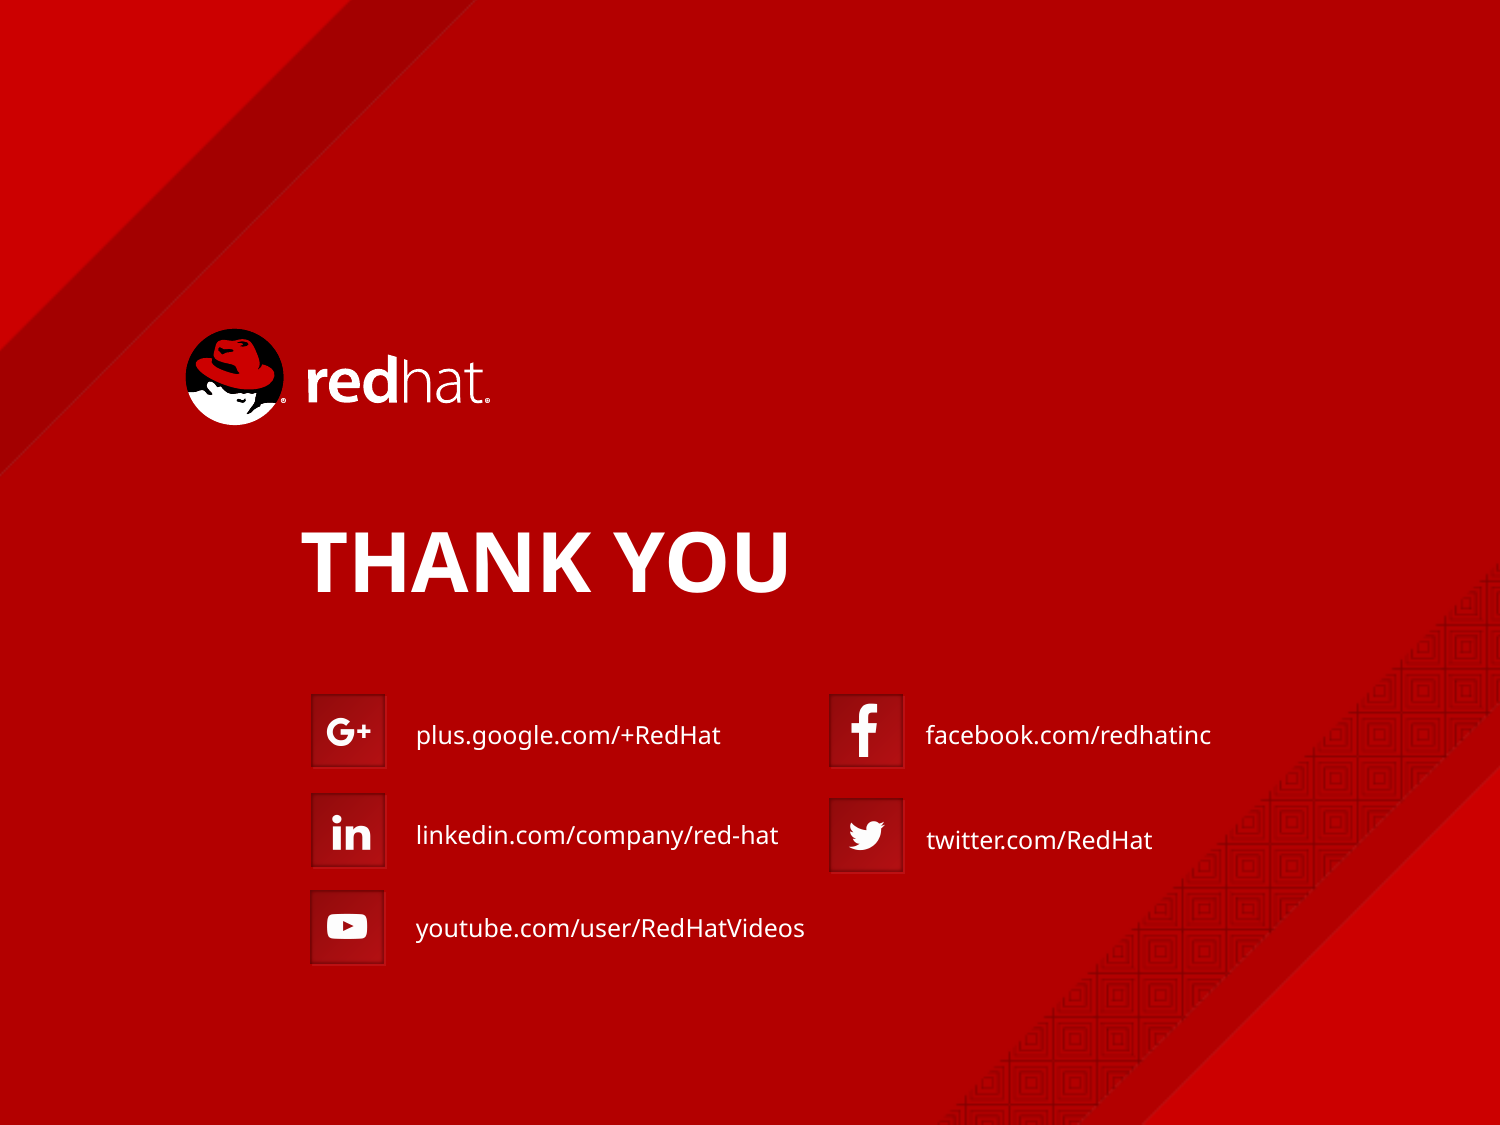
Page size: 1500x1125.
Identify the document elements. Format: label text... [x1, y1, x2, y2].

picture [0, 0, 1500, 1125]
title THANK YOU [300, 503, 1291, 716]
text_box twitter.com/RedHat [926, 823, 1168, 856]
text_box facebook.com/redhatinc [925, 718, 1228, 751]
text_box linkedin.com/company/red-hat [415, 817, 797, 850]
text_box plus.google.com/+RedHat [415, 718, 742, 751]
text_box youtube.com/user/RedHatVideos [415, 910, 826, 943]
